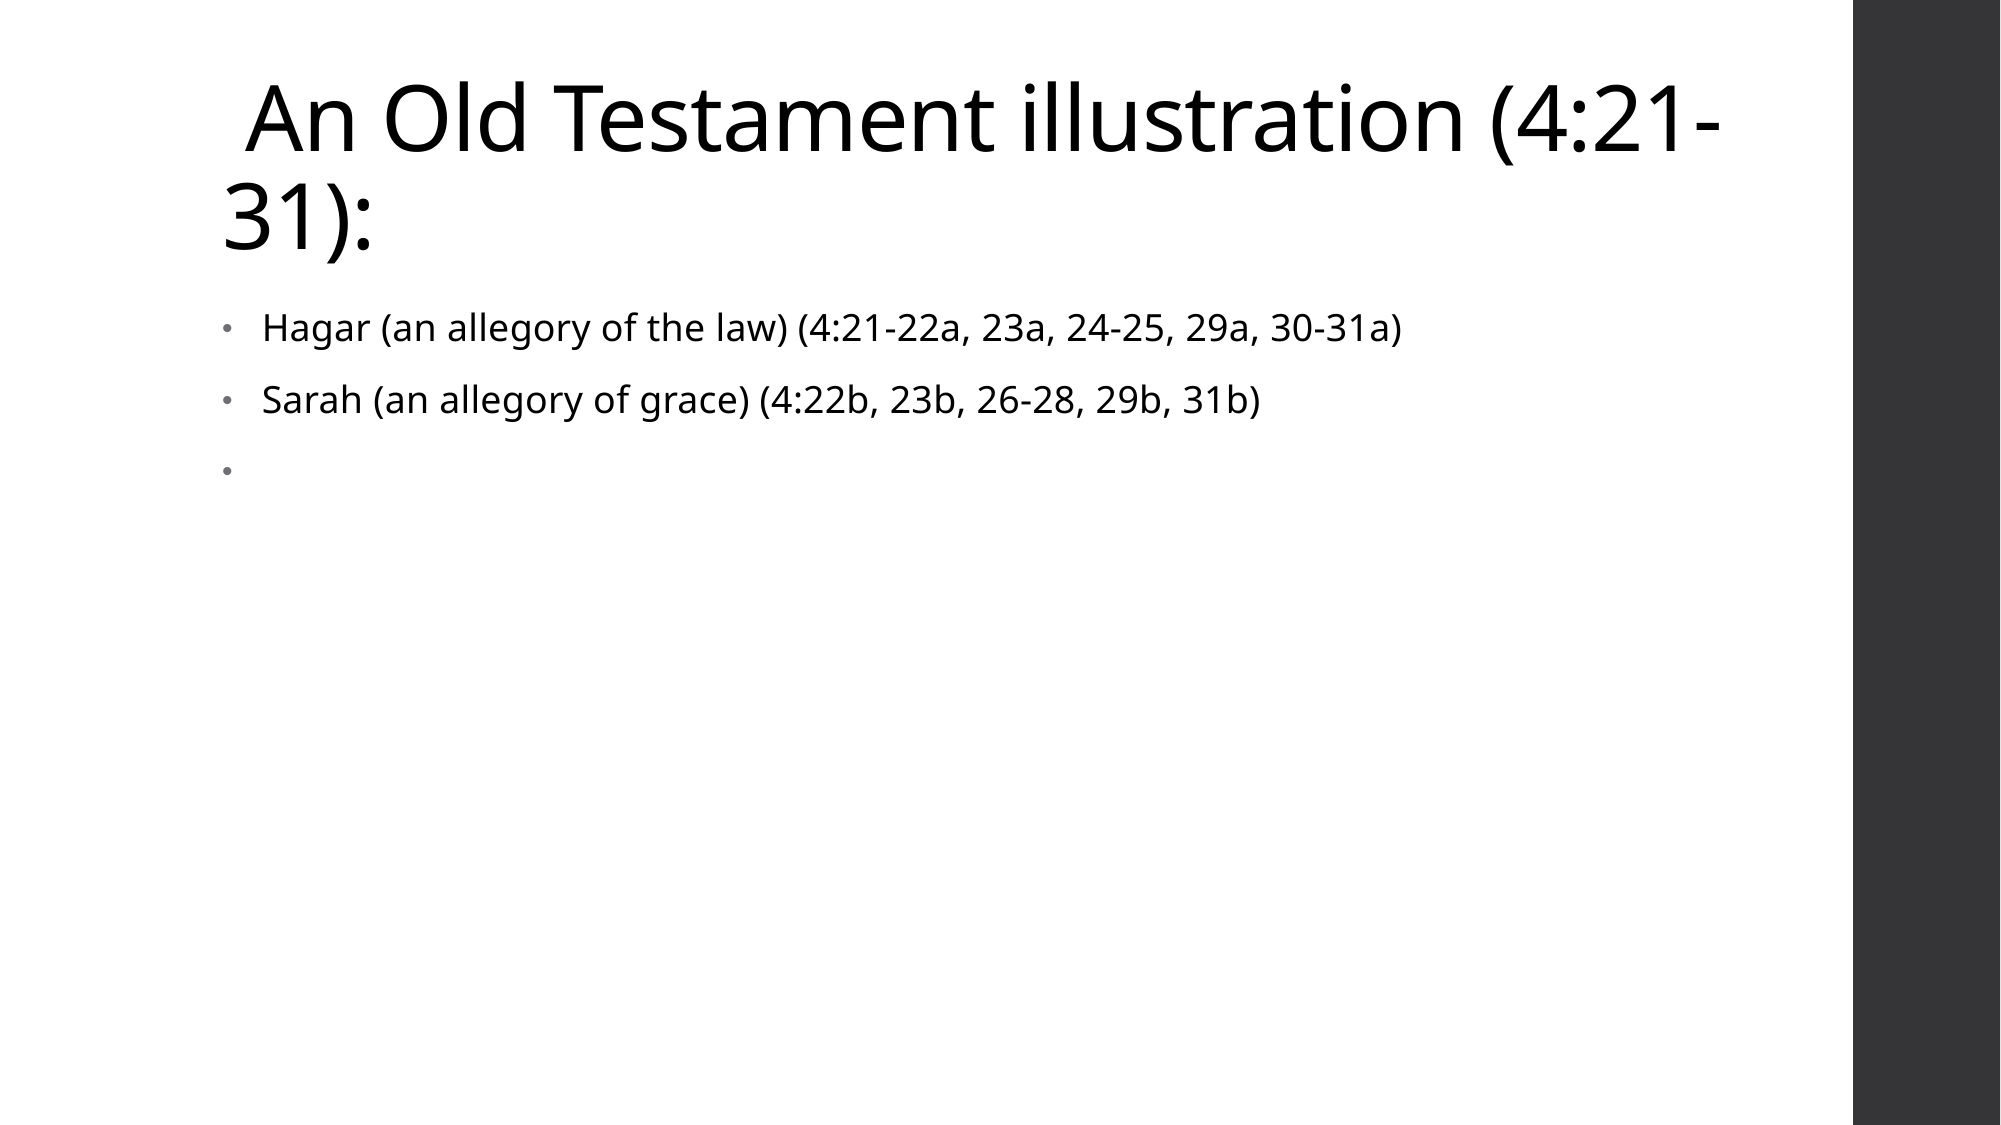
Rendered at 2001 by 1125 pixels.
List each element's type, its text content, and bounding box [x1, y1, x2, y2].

title An Old Testament illustration (4:21-31): [206, 60, 1797, 278]
list Hagar (an allegory of the law) (4:21-22a, 23a, 24-25, 29a, 30-31a) Sarah (an allegory of grace) (4:22b, 23b, 26-28, 29b, 31b) [206, 299, 1617, 1014]
